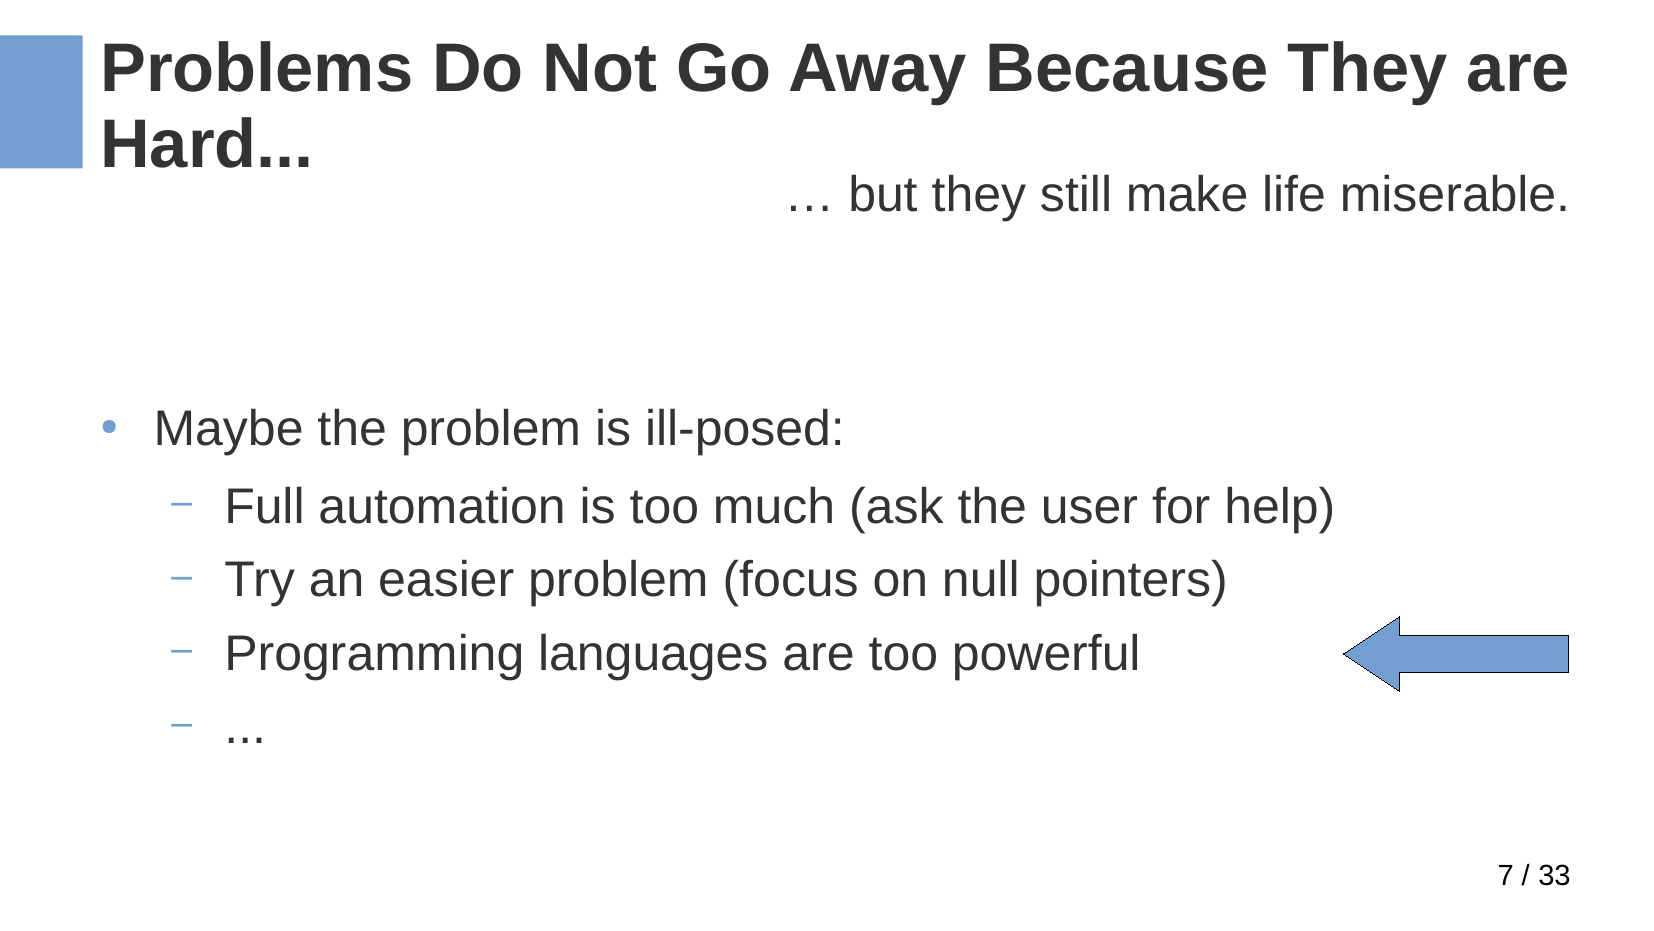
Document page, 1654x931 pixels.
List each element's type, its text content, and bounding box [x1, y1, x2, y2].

text_box [1343, 616, 1569, 692]
title Problems Do Not Go Away Because They are Hard... [100, 2, 1589, 208]
list … but they still make life miserable. Maybe the problem is ill-posed: Full automation is too much (ask the user for help) Try an easier problem (focus on null pointers) Programming languages are too powerful ... [82, 166, 1571, 746]
